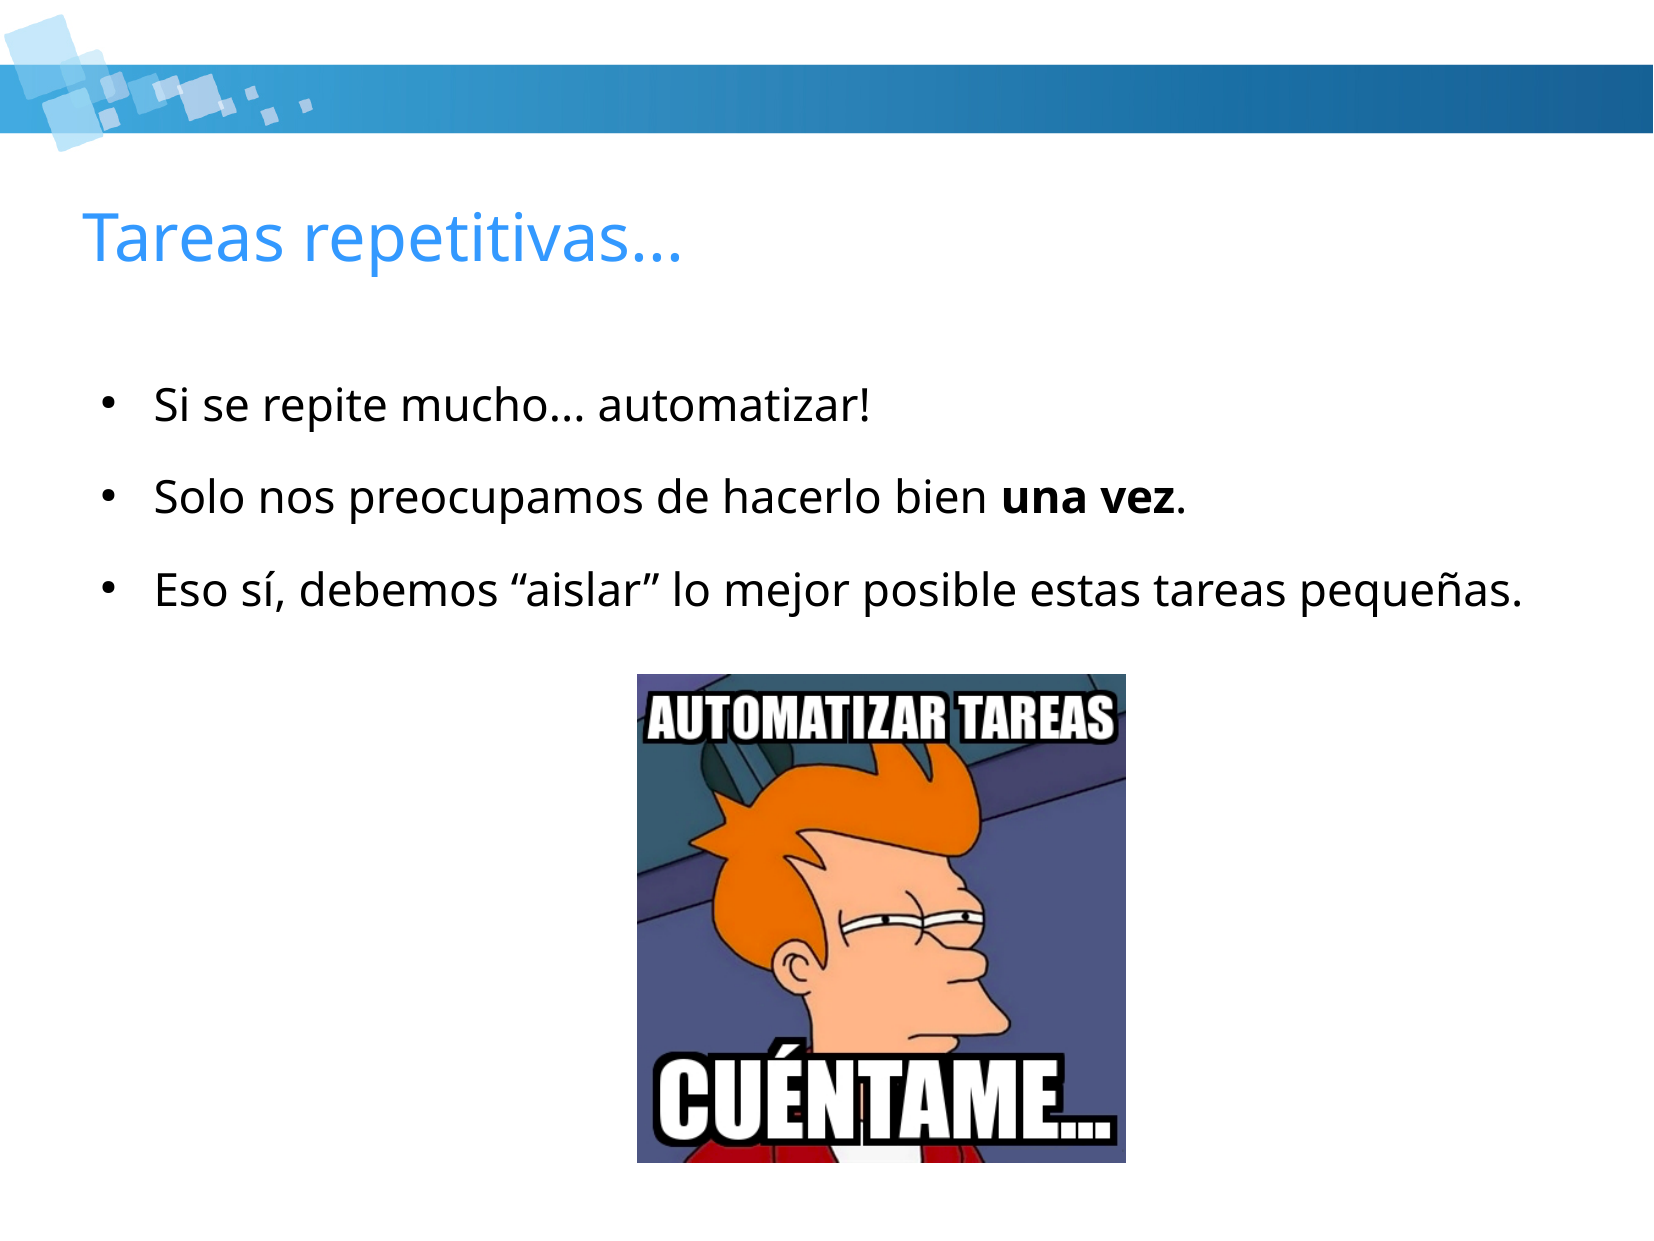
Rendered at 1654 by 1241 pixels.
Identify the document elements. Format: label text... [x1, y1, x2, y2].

picture [0, 0, 1653, 1238]
list Si se repite mucho... automatizar! Solo nos preocupamos de hacerlo bien una vez. Eso sí, debemos “aislar” lo mejor posible estas tareas pequeñas. [82, 372, 1571, 968]
title Tareas repetitivas... [82, 139, 1571, 332]
